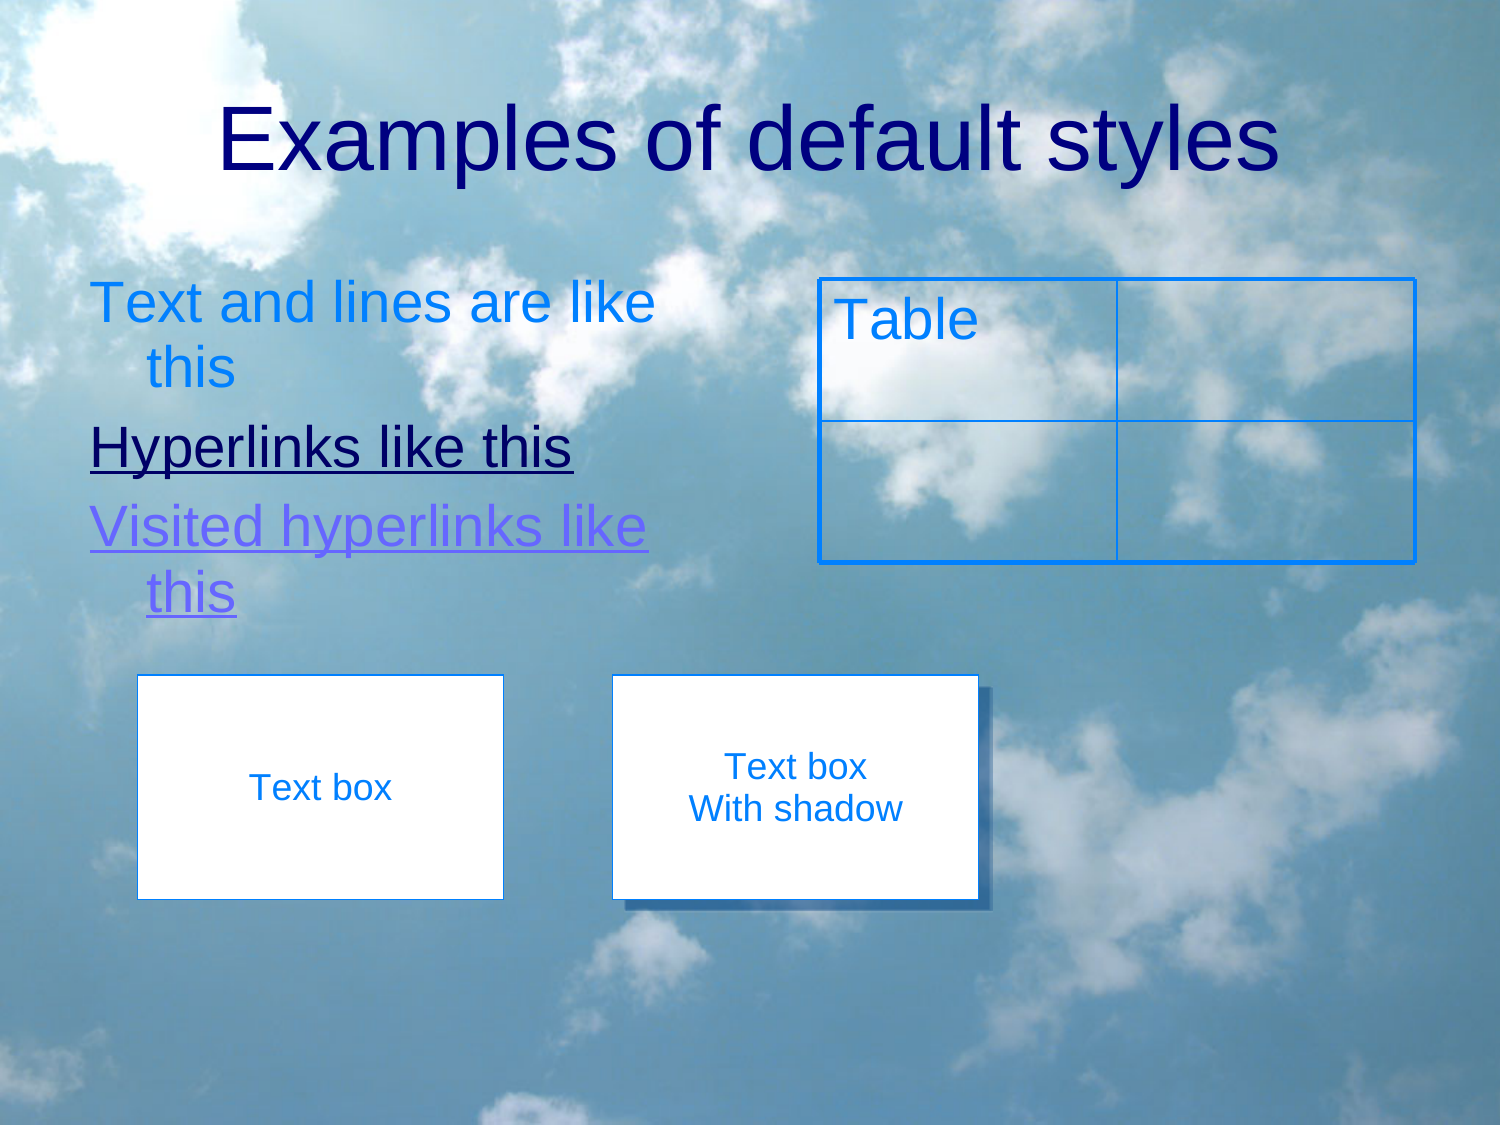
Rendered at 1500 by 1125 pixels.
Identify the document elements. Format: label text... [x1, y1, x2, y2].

text_box Table [822, 281, 1116, 420]
picture [0, 0, 1500, 1125]
list Text and lines are like this Hyperlinks like this Visited hyperlinks like this [75, 262, 738, 870]
text_box Text box [137, 674, 504, 900]
title Examples of default styles [75, 45, 1426, 233]
text_box Text box With shadow [612, 674, 979, 900]
